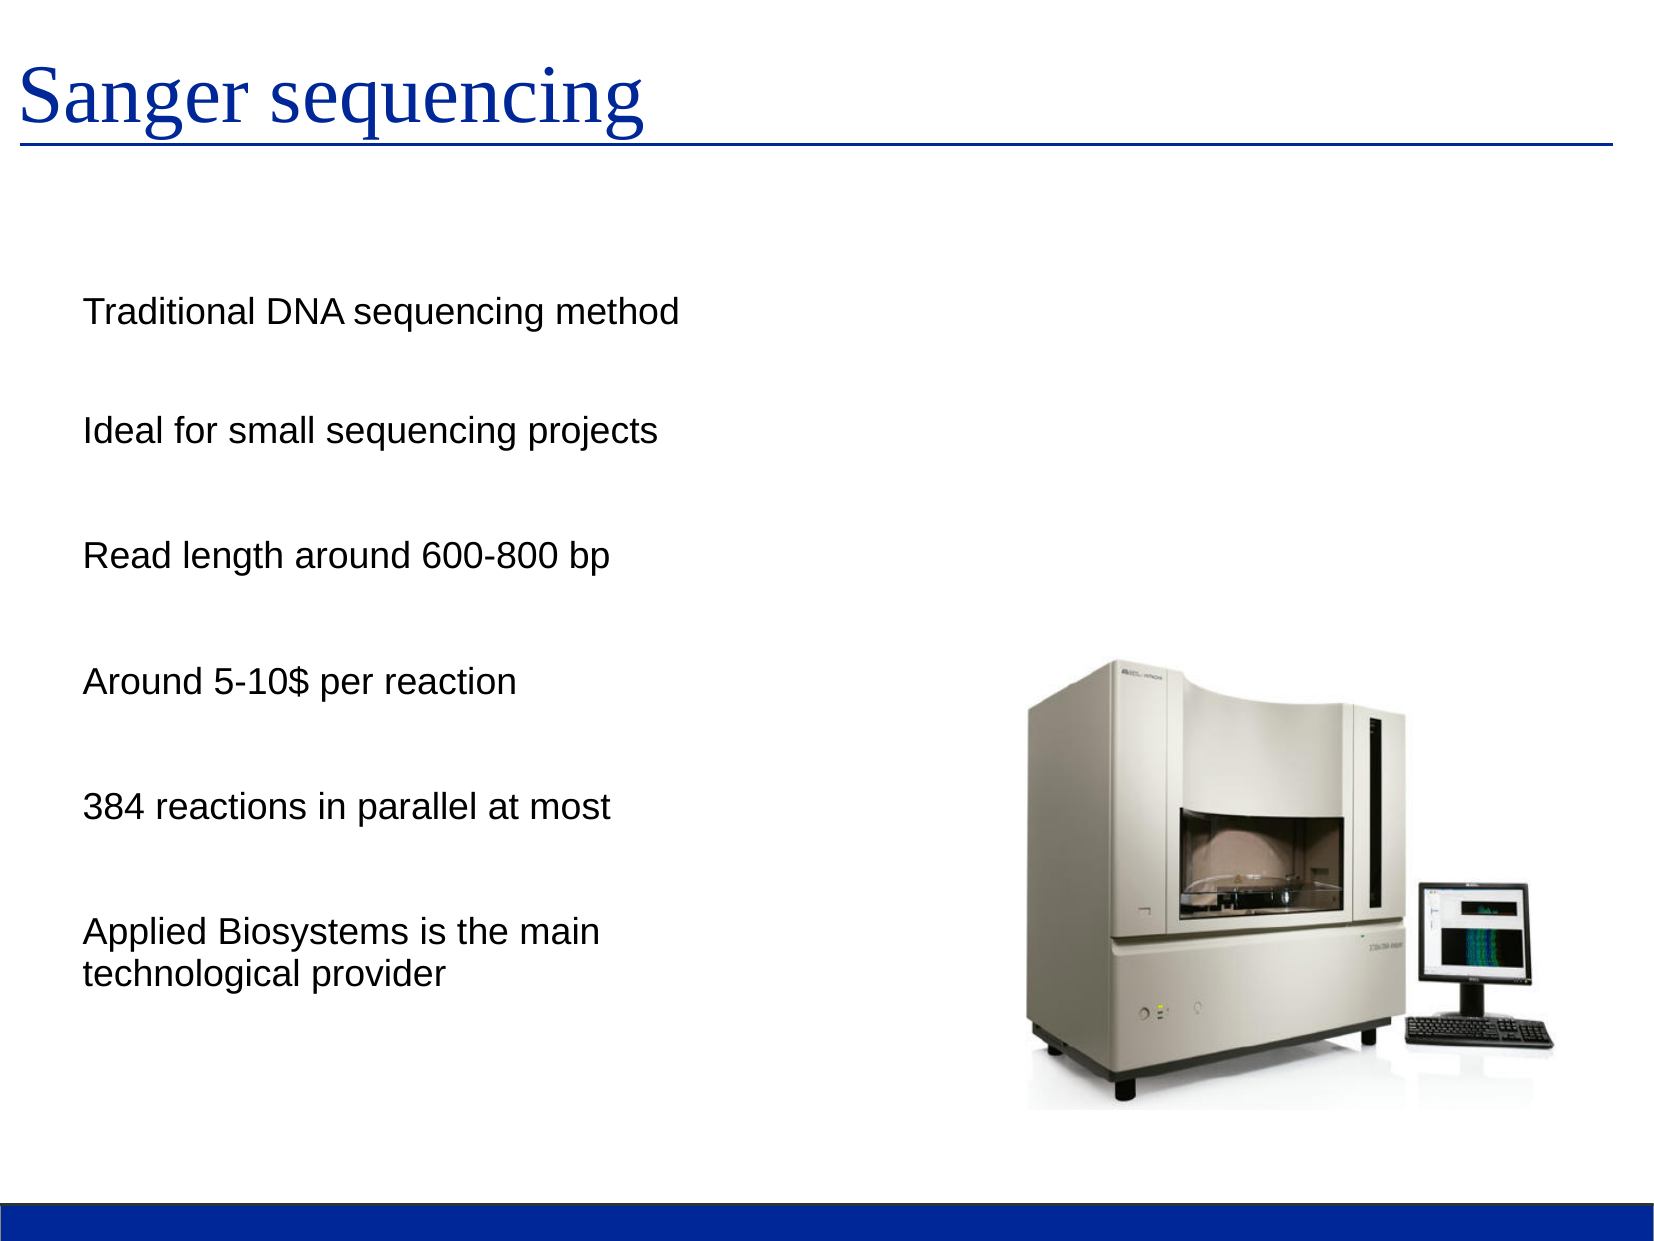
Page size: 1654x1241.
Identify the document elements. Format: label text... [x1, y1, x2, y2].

picture [1000, 637, 1607, 1110]
title Sanger sequencing [17, 0, 1589, 198]
list Traditional DNA sequencing method Ideal for small sequencing projects Read length around 600-800 bp Around 5-10$ per reaction 384 reactions in parallel at most Applied Biosystems is the main technological provider [82, 290, 809, 1109]
